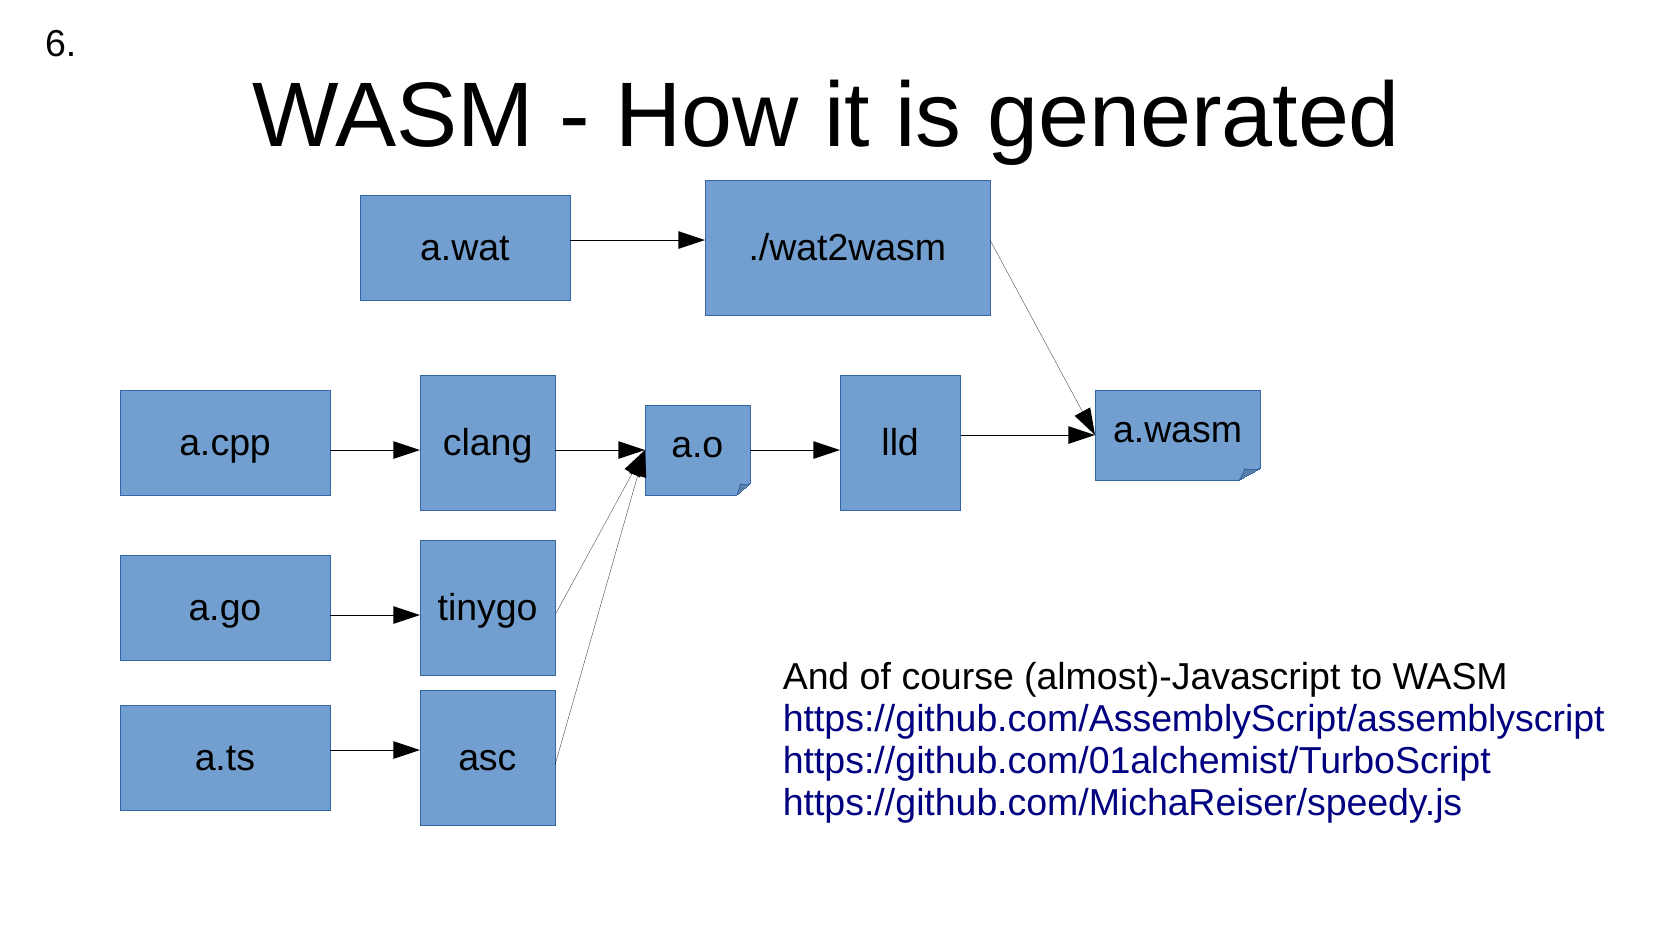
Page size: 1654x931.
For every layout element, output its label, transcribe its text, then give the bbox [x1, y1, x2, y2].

text_box tinygo [420, 540, 556, 676]
text_box a.wat [360, 195, 571, 301]
text_box lld [840, 375, 961, 511]
text_box asc [420, 690, 556, 826]
text_box ./wat2wasm [705, 180, 991, 316]
text_box a.go [120, 555, 331, 661]
text_box a.cpp [120, 390, 331, 496]
text_box a.o [645, 405, 751, 496]
text_box And of course (almost)-Javascript to WASM https://github.com/AssemblyScript/assemblyscript https://github.com/01alchemist/TurboScript https://github.com/MichaReiser/speedy.js [768, 648, 1621, 916]
text_box a.ts [120, 705, 331, 811]
text_box a.wasm [1095, 390, 1261, 481]
title WASM - How it is generated [82, 37, 1571, 193]
text_box 6. [30, 15, 92, 72]
text_box clang [420, 375, 556, 511]
